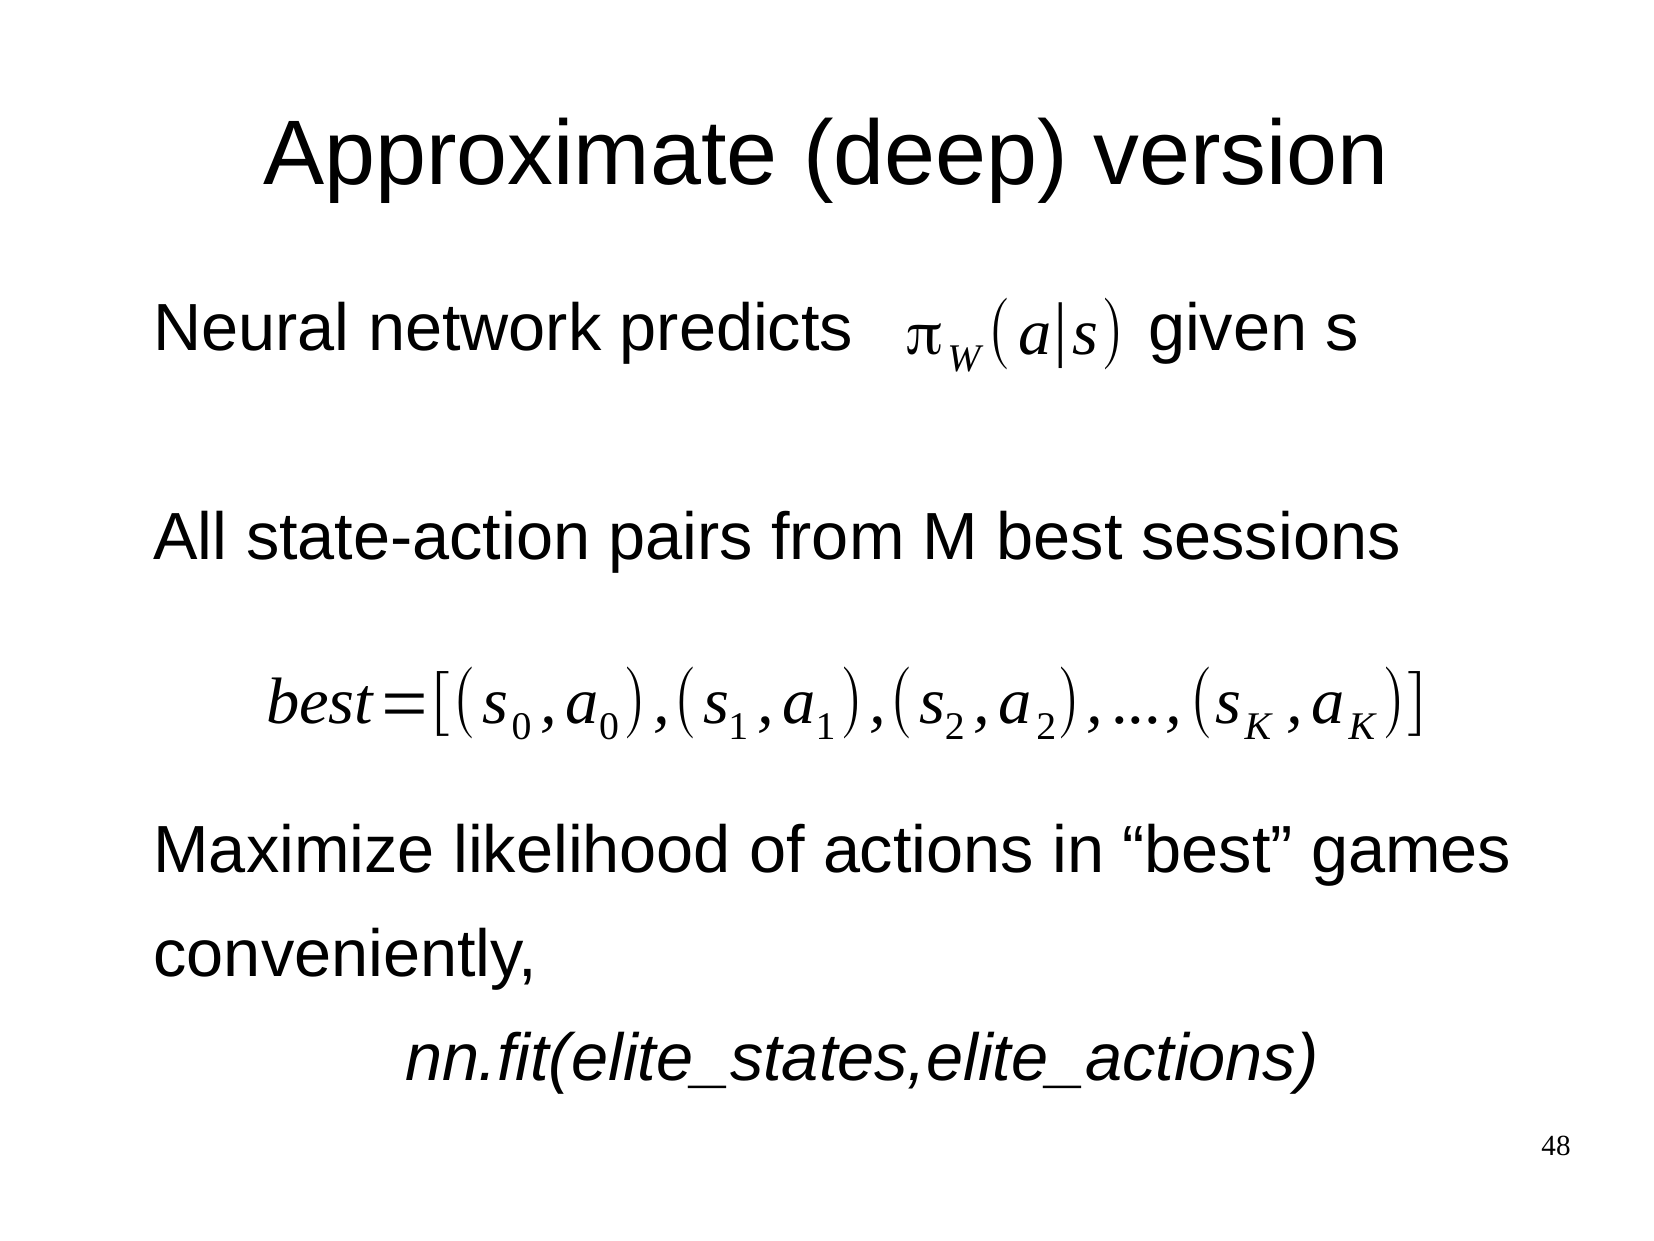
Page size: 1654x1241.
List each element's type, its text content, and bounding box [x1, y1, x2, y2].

title Approximate (deep) version [82, 49, 1571, 257]
list Neural network predicts given s All state-action pairs from M best sessions Maximize likelihood of actions in “best” games conveniently, nn.fit(elite_states,elite_actions) [82, 290, 1571, 1241]
chart [249, 661, 1441, 747]
chart [889, 293, 1139, 379]
